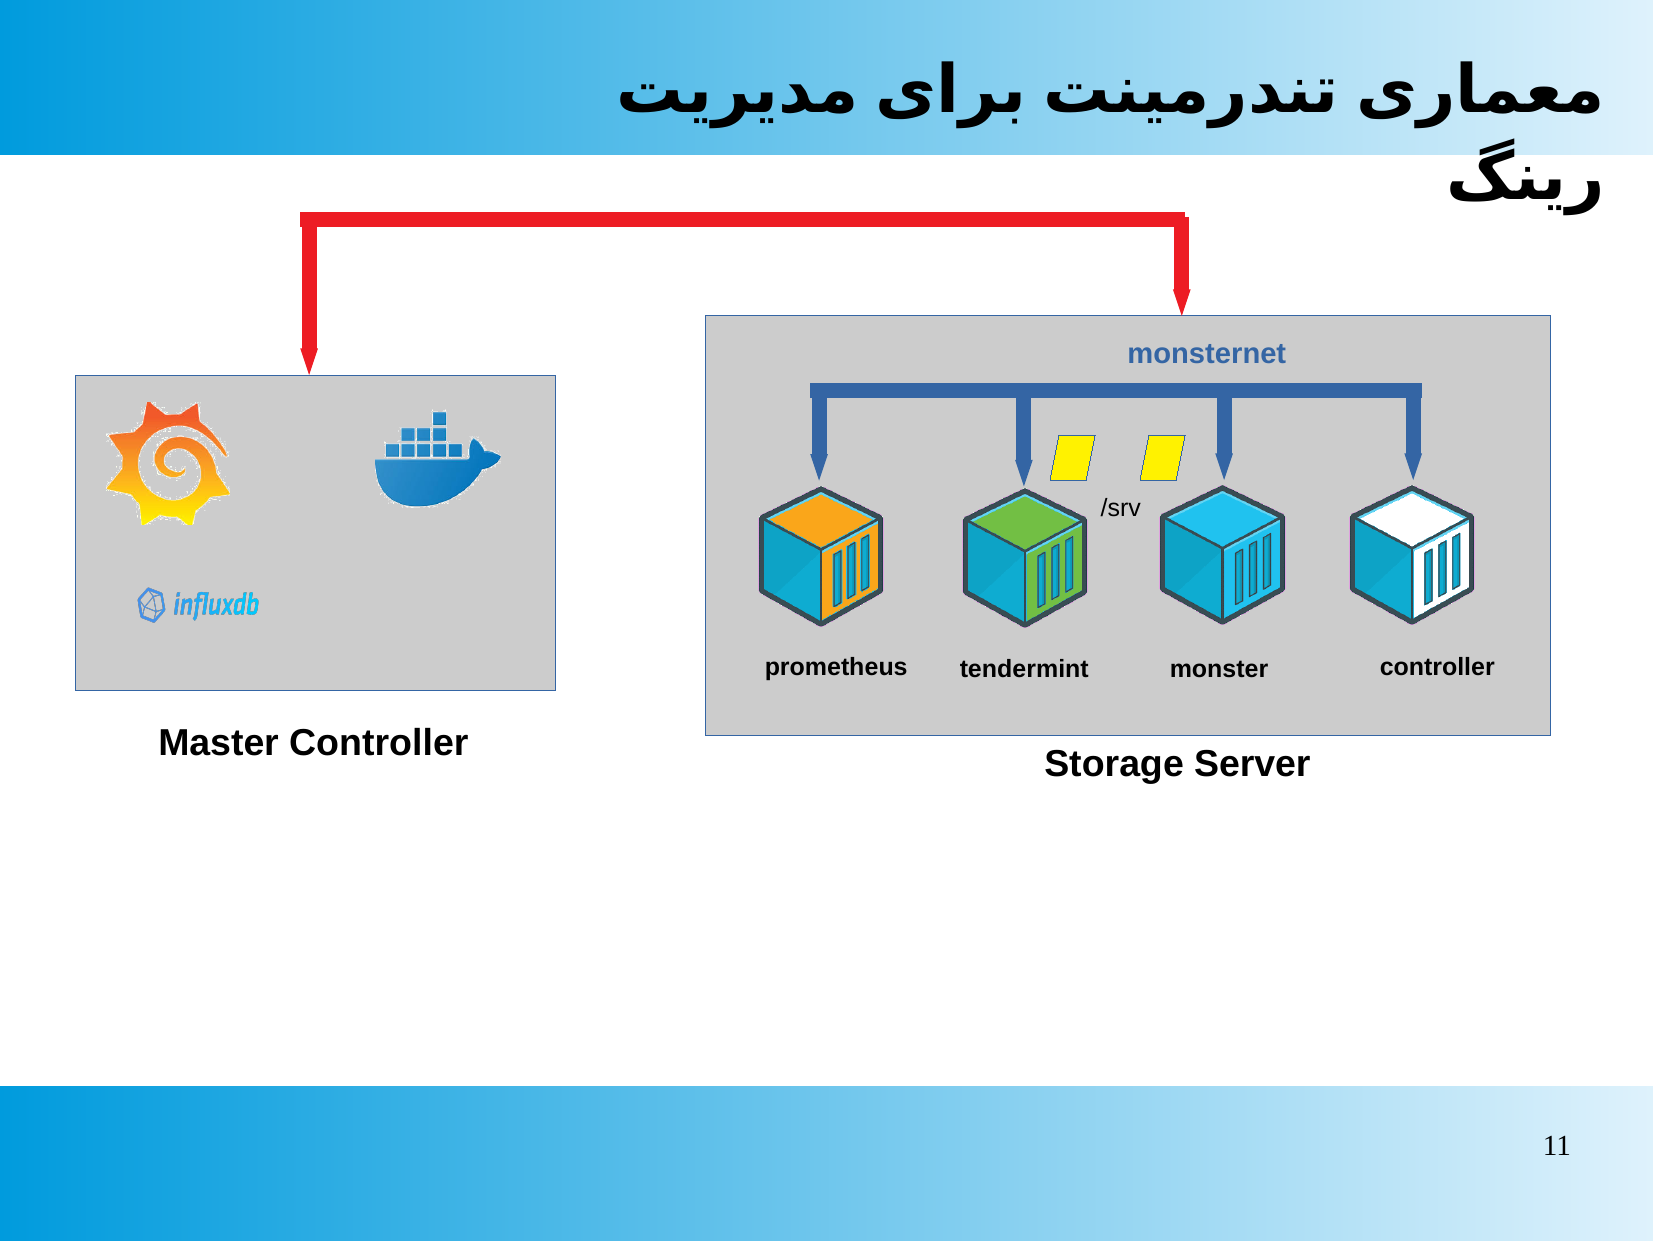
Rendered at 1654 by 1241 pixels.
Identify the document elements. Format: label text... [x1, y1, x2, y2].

picture [1151, 483, 1294, 625]
picture [106, 402, 230, 526]
text_box monster [1155, 647, 1306, 691]
text_box /srv [1085, 486, 1158, 530]
text_box معماری تندرمینت برای مدیریت رینگ [555, 45, 1621, 194]
picture [954, 486, 1096, 628]
text_box controller [1365, 645, 1516, 688]
text_box Storage Server [1029, 735, 1405, 834]
text_box [75, 375, 556, 691]
picture [80, 550, 316, 660]
text_box tendermint [945, 647, 1111, 718]
picture [375, 396, 501, 522]
picture [750, 484, 892, 627]
text_box [705, 315, 1551, 736]
text_box monsternet [1112, 330, 1428, 378]
text_box Master Controller [143, 714, 519, 813]
picture [1341, 483, 1483, 625]
text_box prometheus [750, 645, 931, 716]
